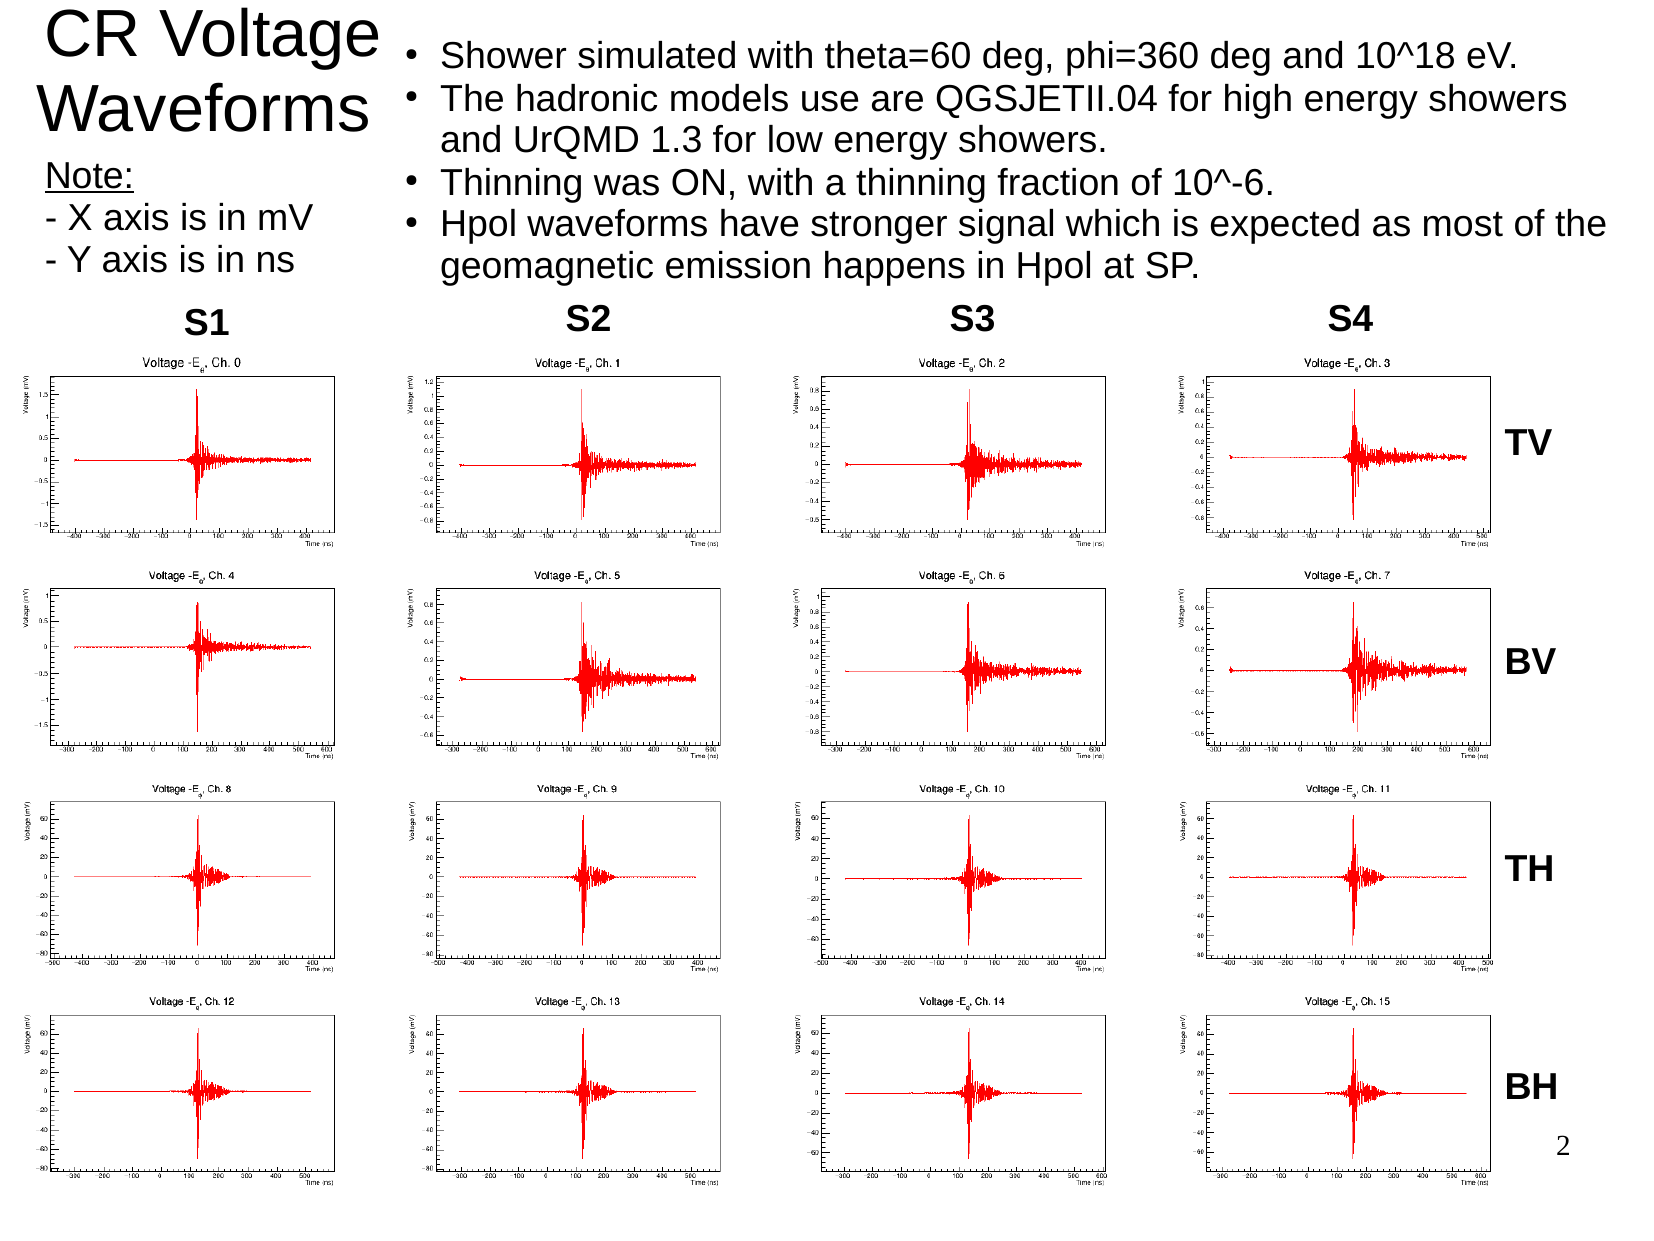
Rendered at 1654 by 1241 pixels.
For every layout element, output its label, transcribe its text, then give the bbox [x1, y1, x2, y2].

text_box BH [1489, 1058, 1595, 1158]
text_box Shower simulated with theta=60 deg, phi=360 deg and 10^18 eV. The hadronic models use are QGSJETII.04 for high energy showers and UrQMD 1.3 for low energy showers. Thinning was ON, with a thinning fraction of 10^-6. Hpol waveforms have stronger signal which is expected as most of the geomagnetic emission happens in Hpol at SP. [390, 27, 1651, 312]
text_box Note: - X axis is in mV - Y axis is in ns [30, 147, 390, 289]
text_box S4 [1312, 290, 1418, 390]
text_box S1 [169, 293, 275, 393]
text_box TV [1489, 414, 1595, 514]
text_box BV [1489, 633, 1595, 732]
text_box TH [1489, 839, 1595, 939]
text_box S3 [934, 290, 1040, 390]
picture [0, 348, 1541, 1201]
text_box S2 [550, 290, 656, 390]
title CR Voltage Waveforms [0, 0, 958, 175]
